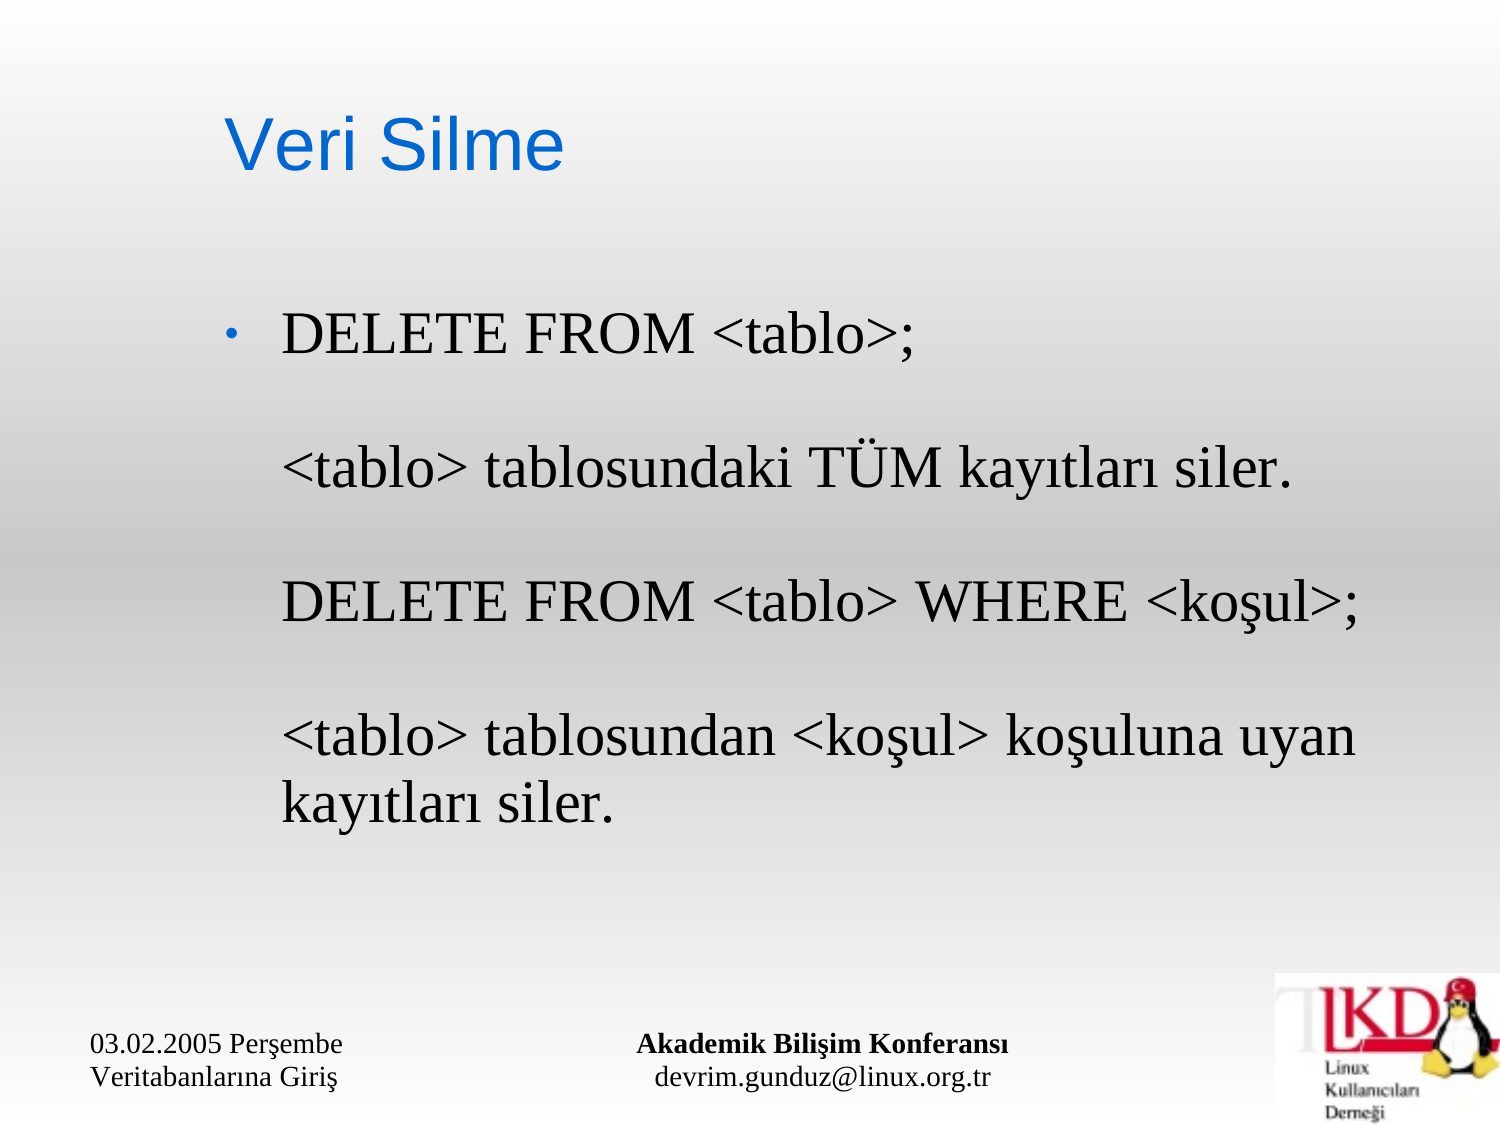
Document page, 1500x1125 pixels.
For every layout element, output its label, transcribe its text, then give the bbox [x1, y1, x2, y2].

title Veri Silme [224, 49, 1425, 238]
picture [1275, 973, 1500, 1125]
list DELETE FROM <tablo>; <tablo> tablosundaki TÜM kayıtları siler. DELETE FROM <tablo> WHERE <koşul>; <tablo> tablosundan <koşul> koşuluna uyan kayıtları siler. [224, 299, 1425, 975]
